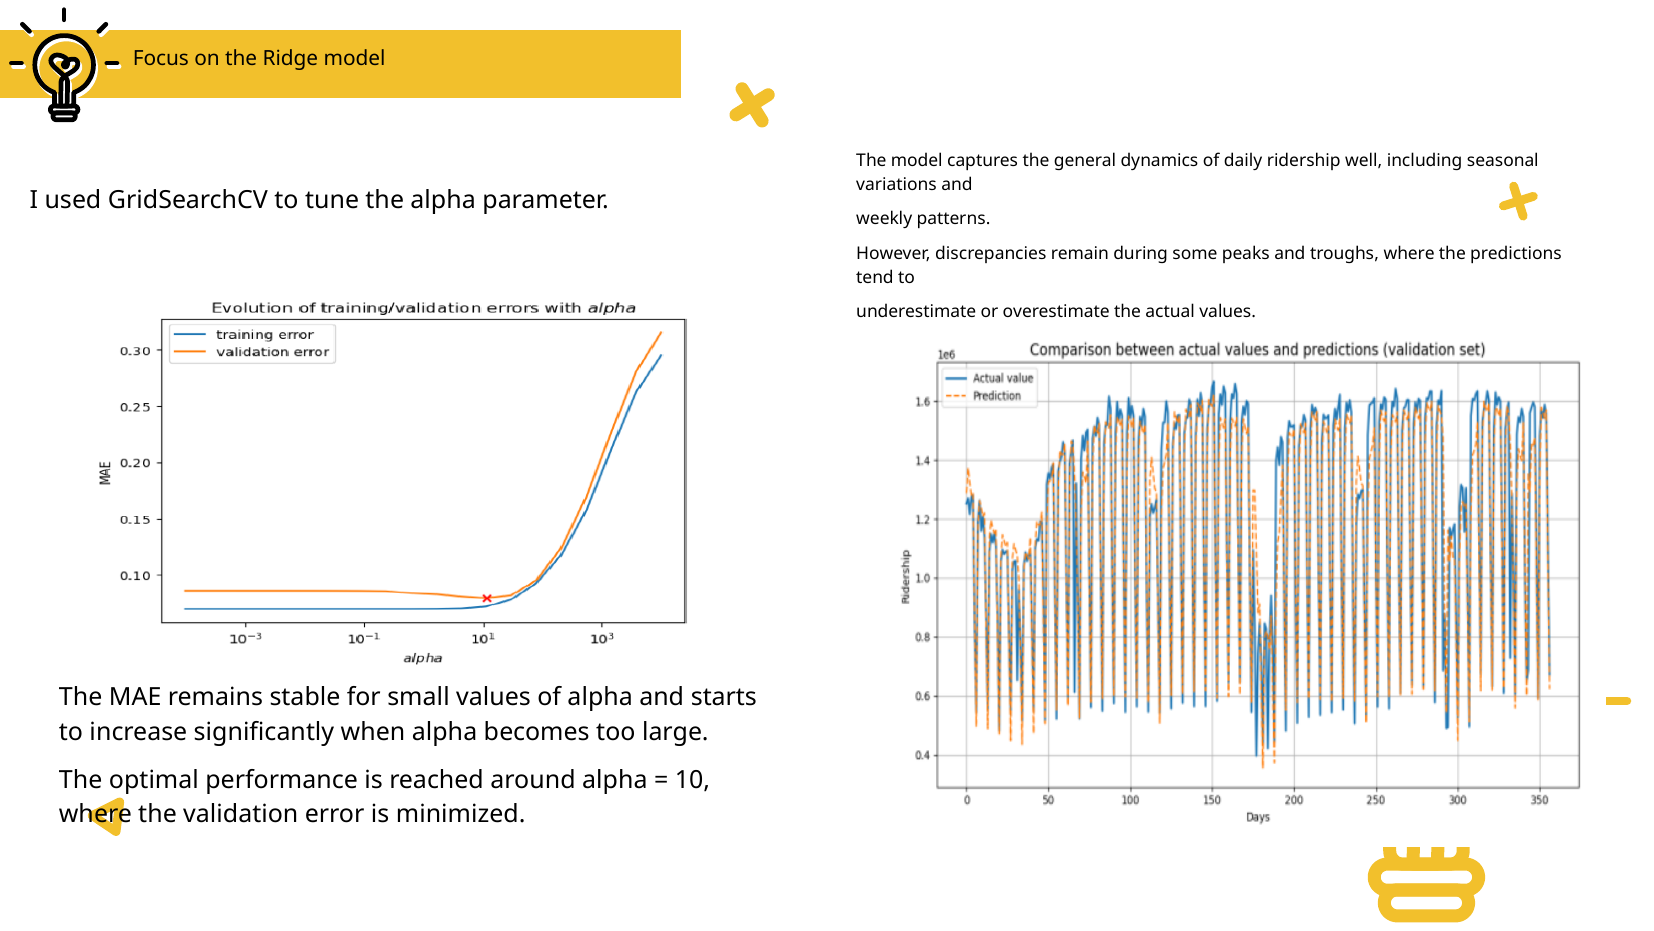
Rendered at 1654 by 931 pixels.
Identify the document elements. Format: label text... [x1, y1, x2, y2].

list I used GridSearchCV to tune the alpha parameter. [29, 177, 650, 237]
picture [854, 324, 1606, 847]
list The MAE remains stable for small values of alpha and starts to increase significantly when alpha becomes too large. The optimal performance is reached around alpha = 10, where the validation error is minimized. [59, 679, 768, 857]
subtitle Focus on the Ridge model [132, 17, 677, 97]
picture [96, 295, 709, 680]
list The model captures the general dynamics of daily ridership well, including seasonal variations and weekly patterns. However, discrepancies remain during some peaks and troughs, where the predictions tend to underestimate or overestimate the actual values. [856, 147, 1565, 325]
